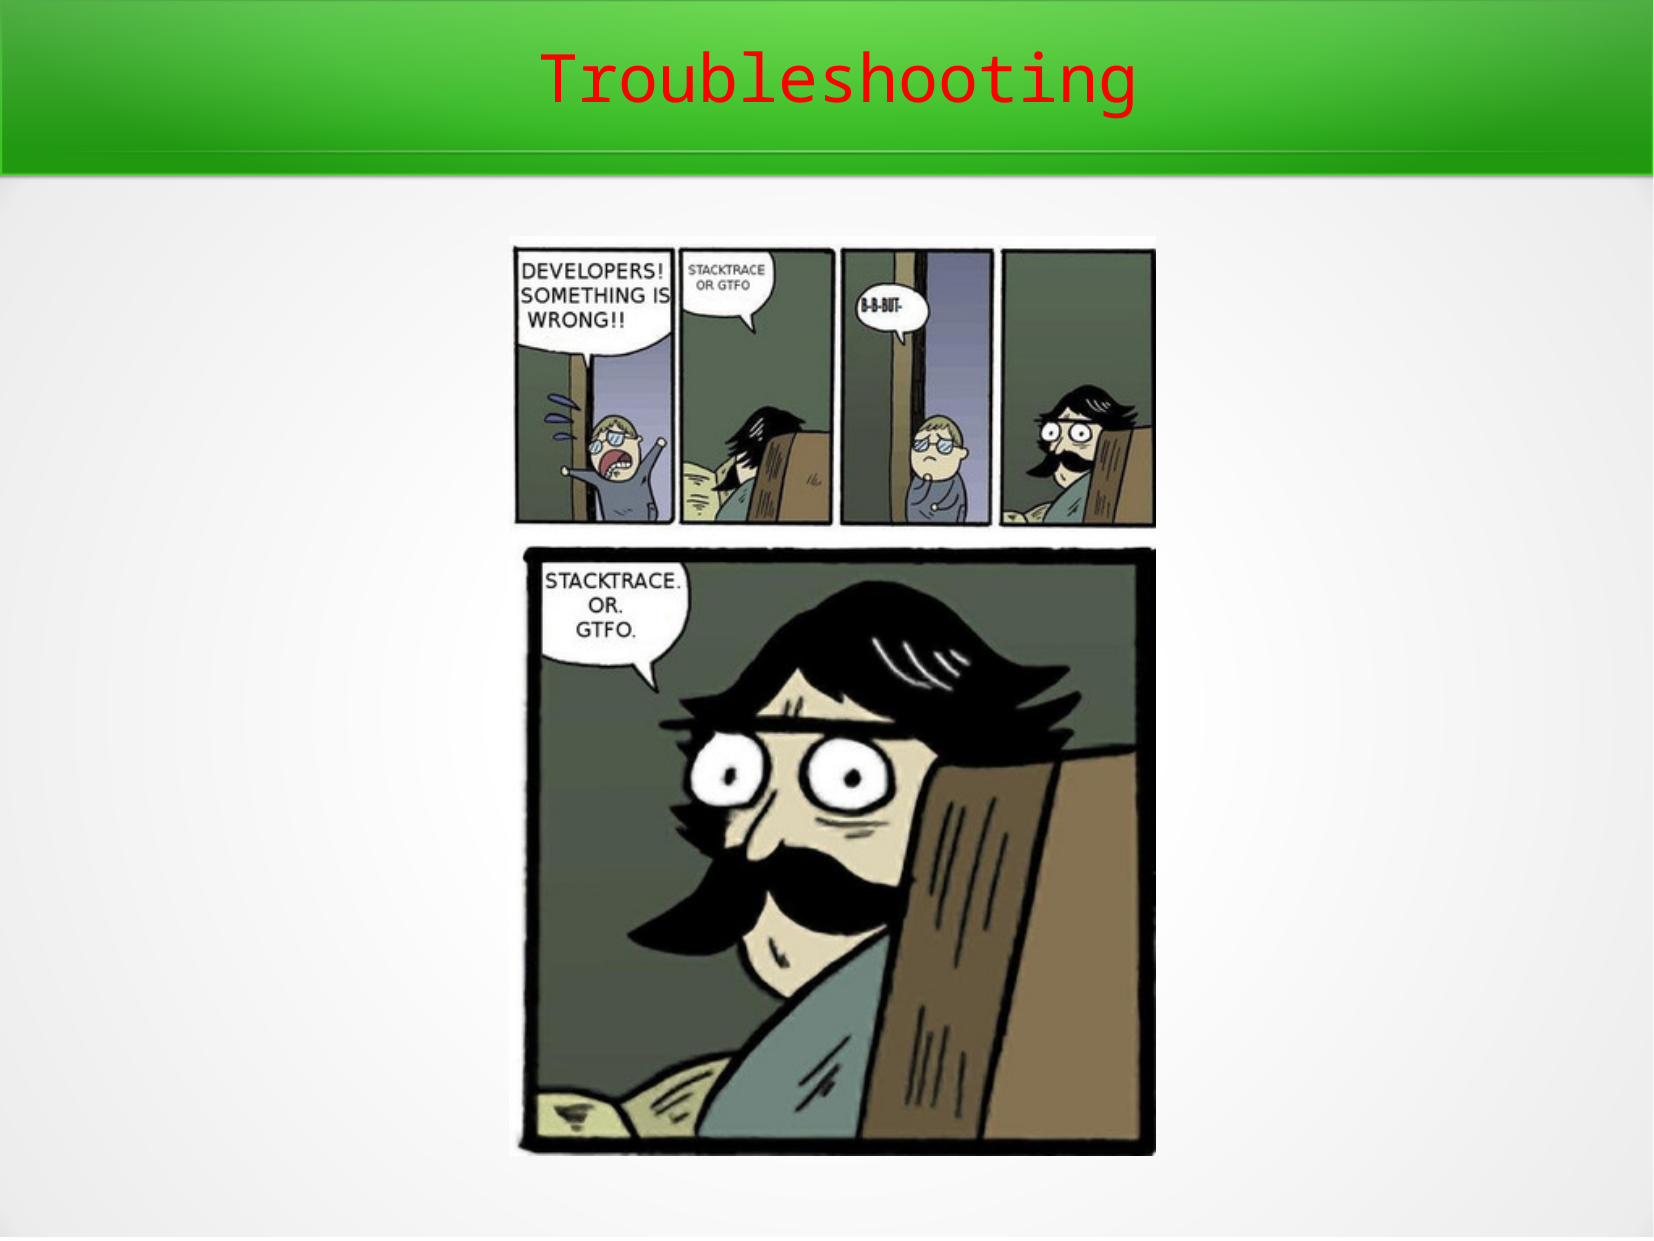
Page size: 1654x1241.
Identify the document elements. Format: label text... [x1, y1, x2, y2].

picture [0, 0, 1654, 1237]
title Troubleshooting [94, 10, 1583, 147]
